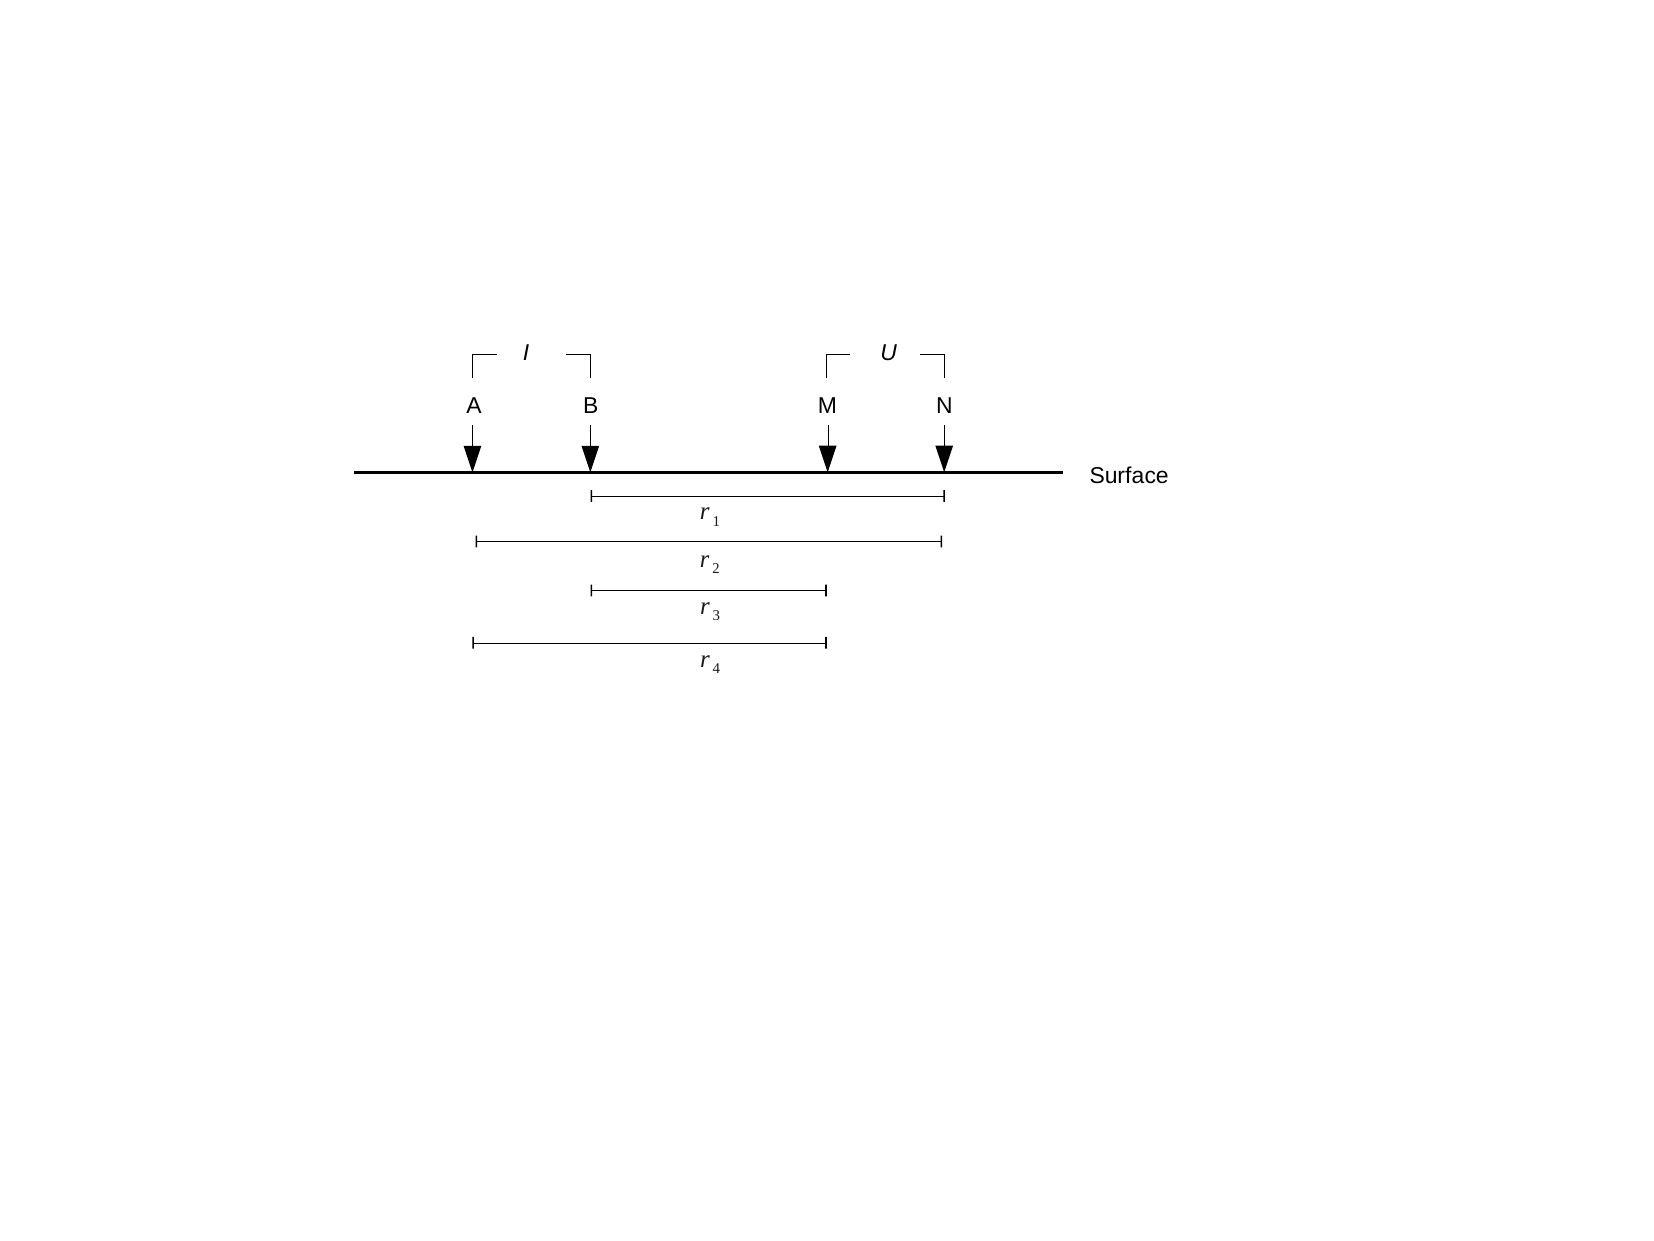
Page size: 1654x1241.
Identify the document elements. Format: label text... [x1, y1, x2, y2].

text_box U [865, 332, 912, 373]
text_box B [568, 385, 614, 426]
text_box M [803, 384, 853, 426]
text_box Surface [1074, 455, 1184, 497]
text_box I [508, 332, 545, 373]
chart [693, 545, 726, 577]
text_box N [921, 384, 968, 426]
chart [693, 498, 726, 530]
chart [693, 592, 726, 625]
chart [694, 645, 727, 678]
text_box A [451, 385, 497, 426]
